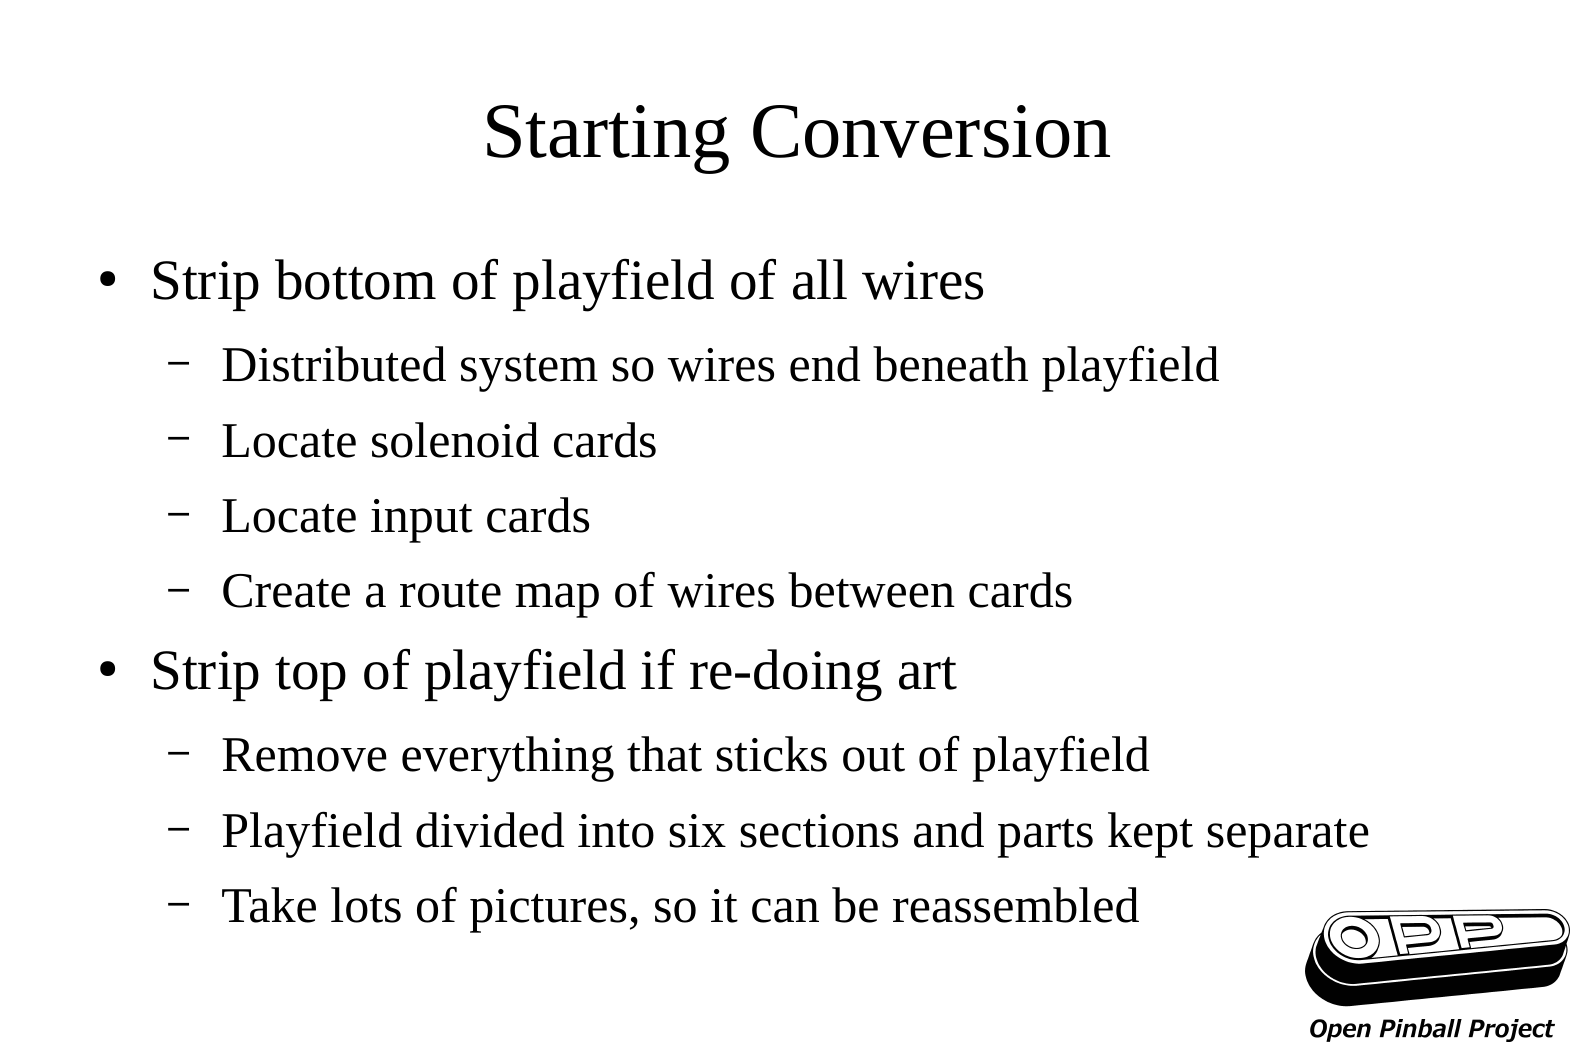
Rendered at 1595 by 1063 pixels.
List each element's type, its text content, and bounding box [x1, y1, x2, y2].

list Strip bottom of playfield of all wires Distributed system so wires end beneath playfield Locate solenoid cards Locate input cards Create a route map of wires between cards Strip top of playfield if re-doing art Remove everything that sticks out of playfield Playfield divided into six sections and parts kept separate Take lots of pictures, so it can be reassembled [79, 248, 1515, 951]
picture [1305, 909, 1570, 1042]
title Starting Conversion [79, 42, 1515, 220]
